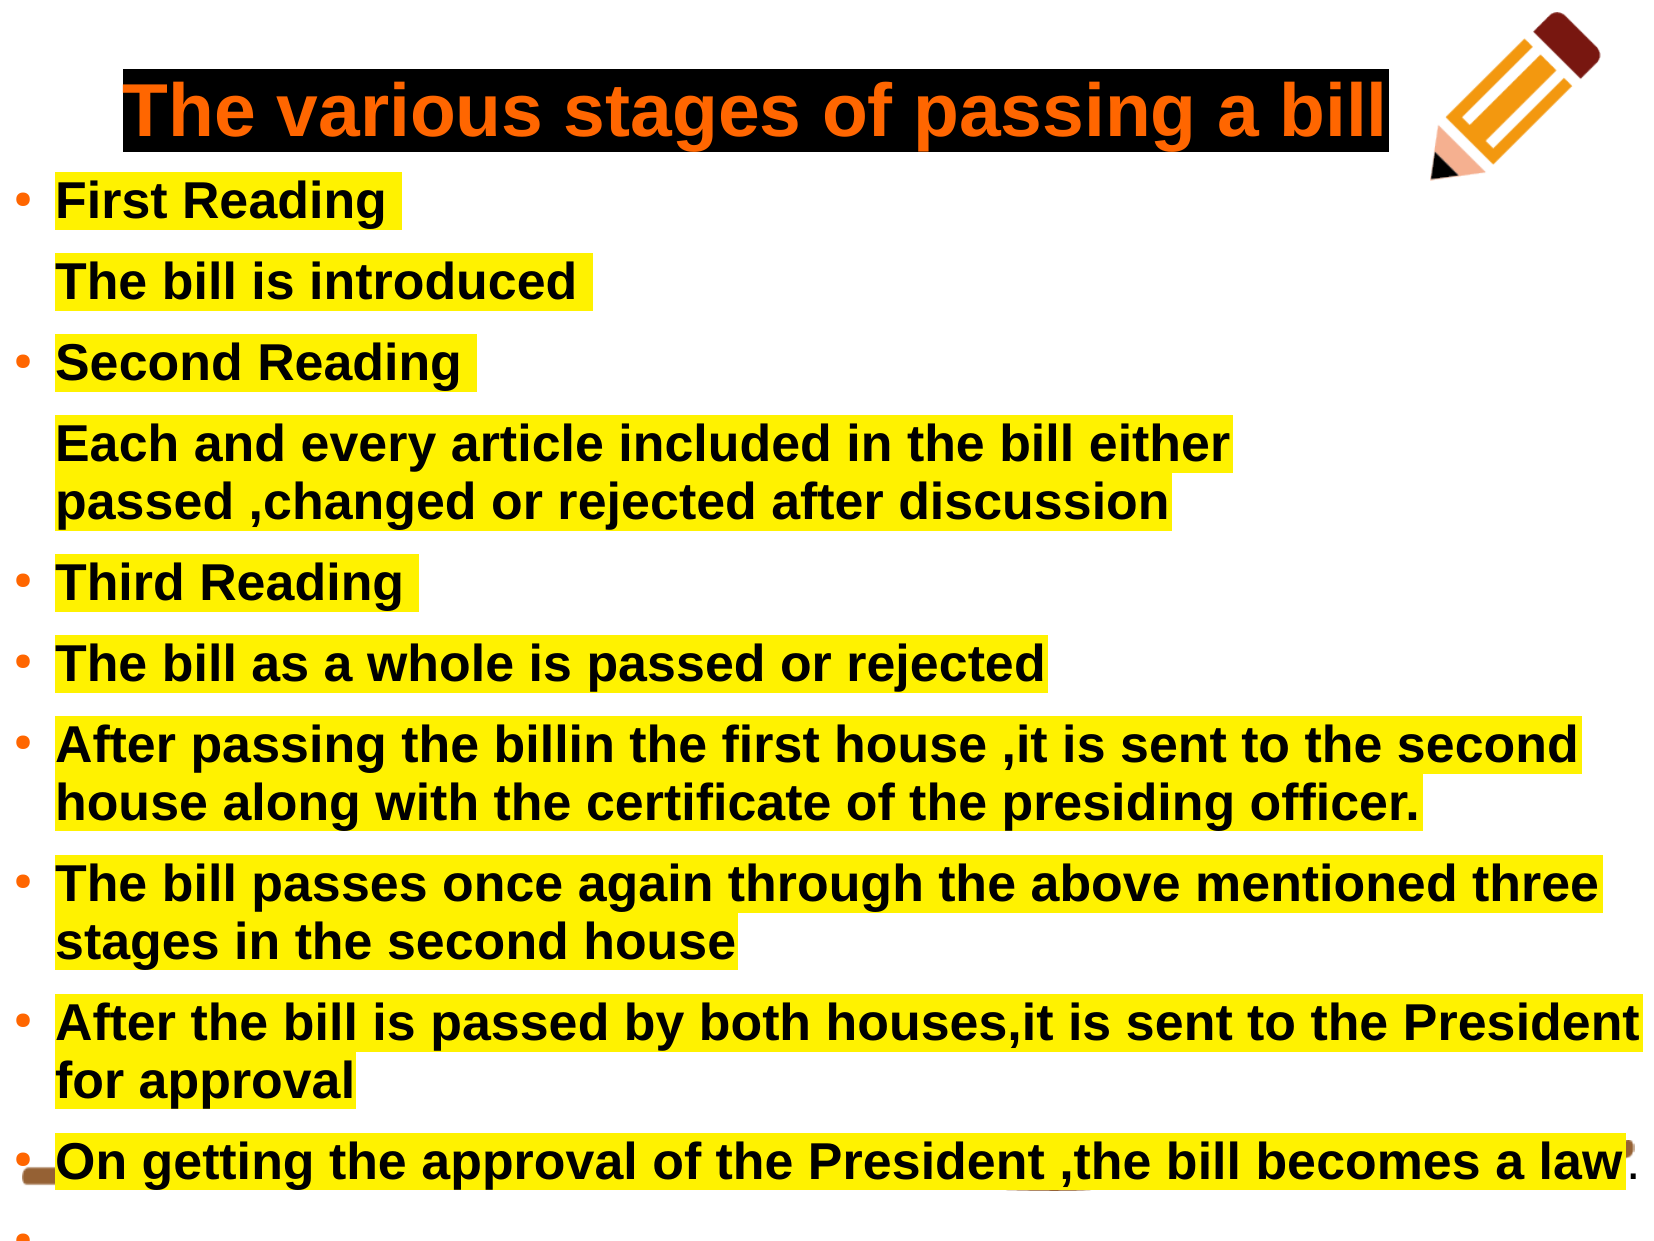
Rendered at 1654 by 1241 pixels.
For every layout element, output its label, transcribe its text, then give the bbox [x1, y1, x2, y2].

picture [1430, 12, 1601, 171]
title The various stages of passing a bill [82, 49, 1430, 171]
list First Reading The bill is introduced Second Reading Each and every article included in the bill either passed ,changed or rejected after discussion Third Reading The bill as a whole is passed or rejected After passing the billin the first house ,it is sent to the second house along with the certificate of the presiding officer. The bill passes once again through the above mentioned three stages in the second house After the bill is passed by both houses,it is sent to the President for approval On getting the approval of the President ,the bill becomes a law. [0, 171, 1654, 1231]
